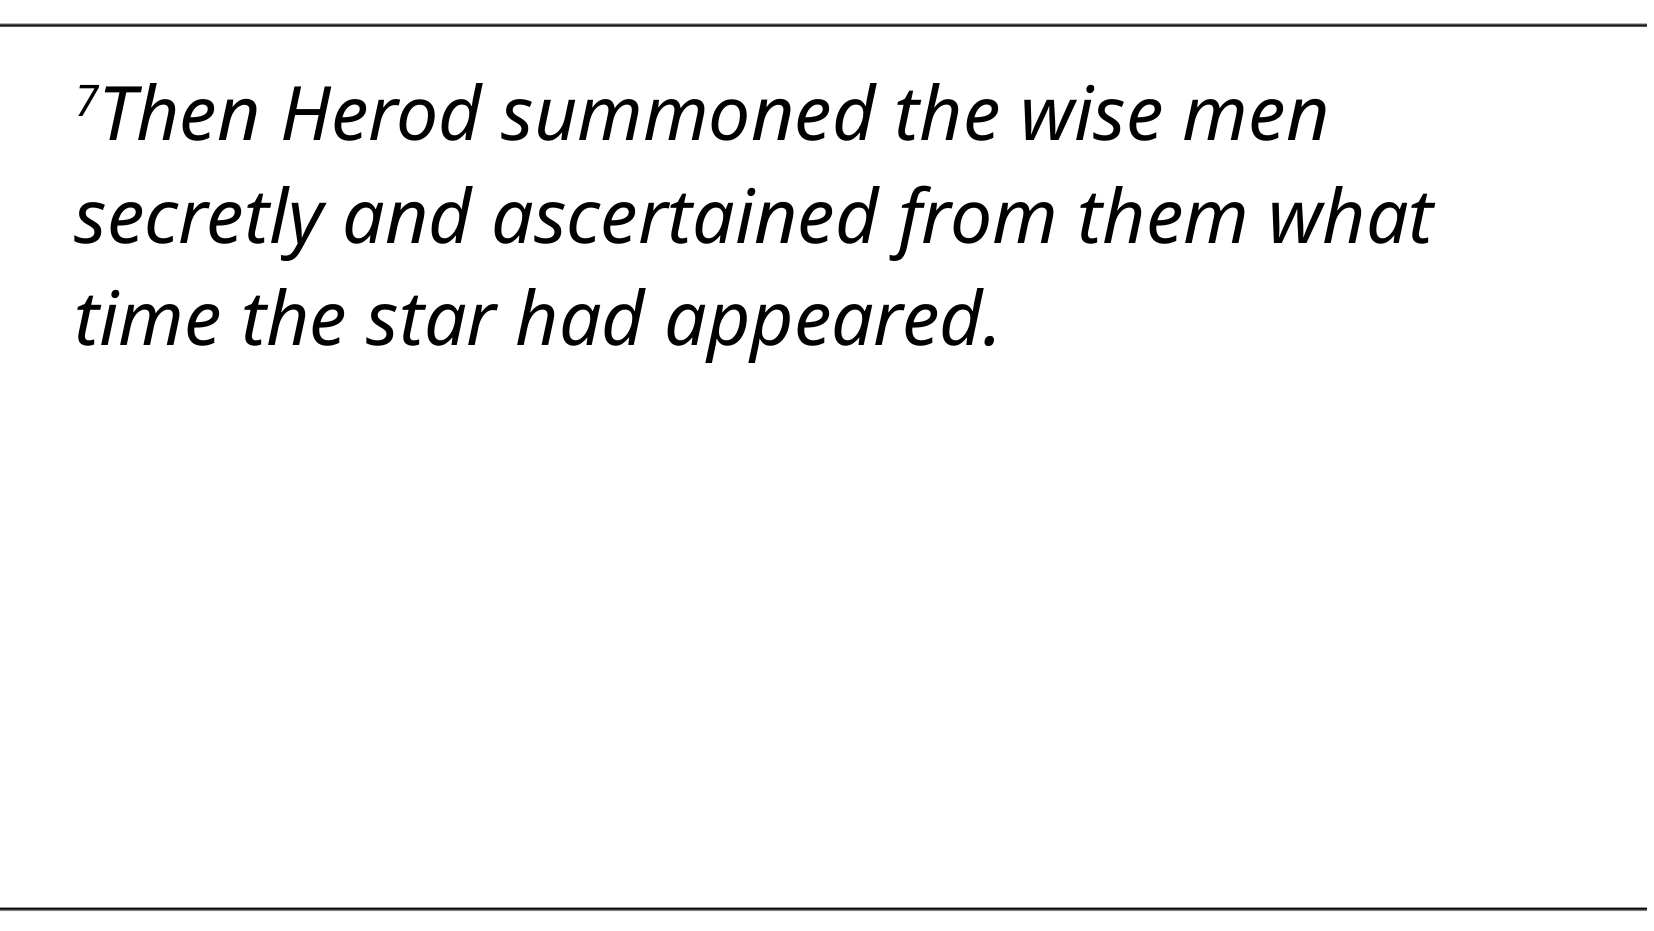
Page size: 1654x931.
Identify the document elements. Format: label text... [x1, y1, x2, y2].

text_box 7Then Herod summoned the wise men secretly and ascertained from them what time the star had appeared. [60, 53, 1591, 424]
picture [0, 2, 1647, 931]
